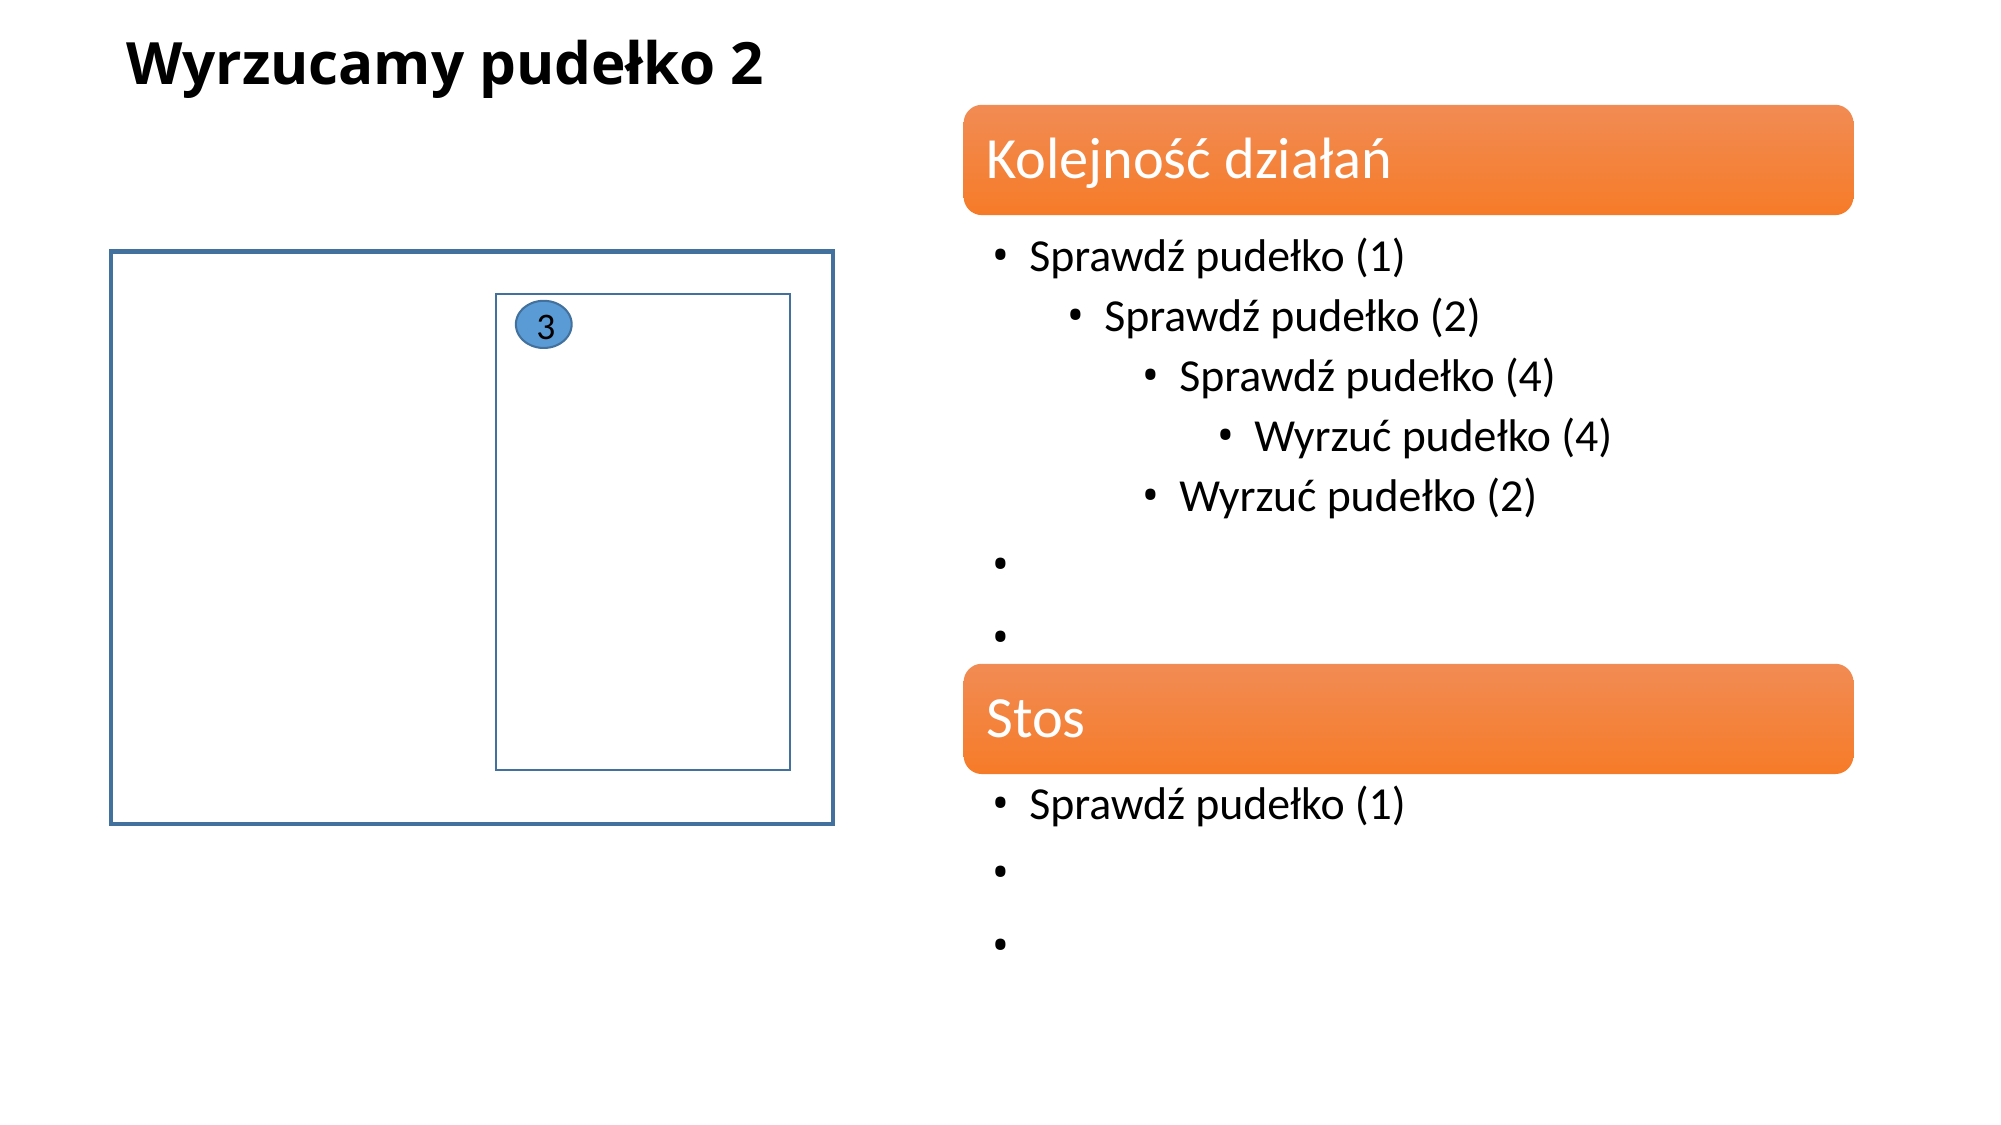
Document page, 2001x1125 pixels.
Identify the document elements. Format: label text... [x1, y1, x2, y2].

text_box Wyrzucamy pudełko 2 [110, 19, 2000, 106]
text_box 3 [521, 294, 555, 355]
text_box Kolejność działań [963, 106, 1854, 216]
text_box Sprawdź pudełko (1) [963, 773, 1854, 960]
text_box Stos [963, 663, 1854, 773]
text_box Sprawdź pudełko (1) Sprawdź pudełko (2) Sprawdź pudełko (4) Wyrzuć pudełko (4) Wyrzuć pudełko (2) [963, 226, 1854, 664]
text_box [555, 302, 572, 346]
text_box [515, 310, 521, 338]
